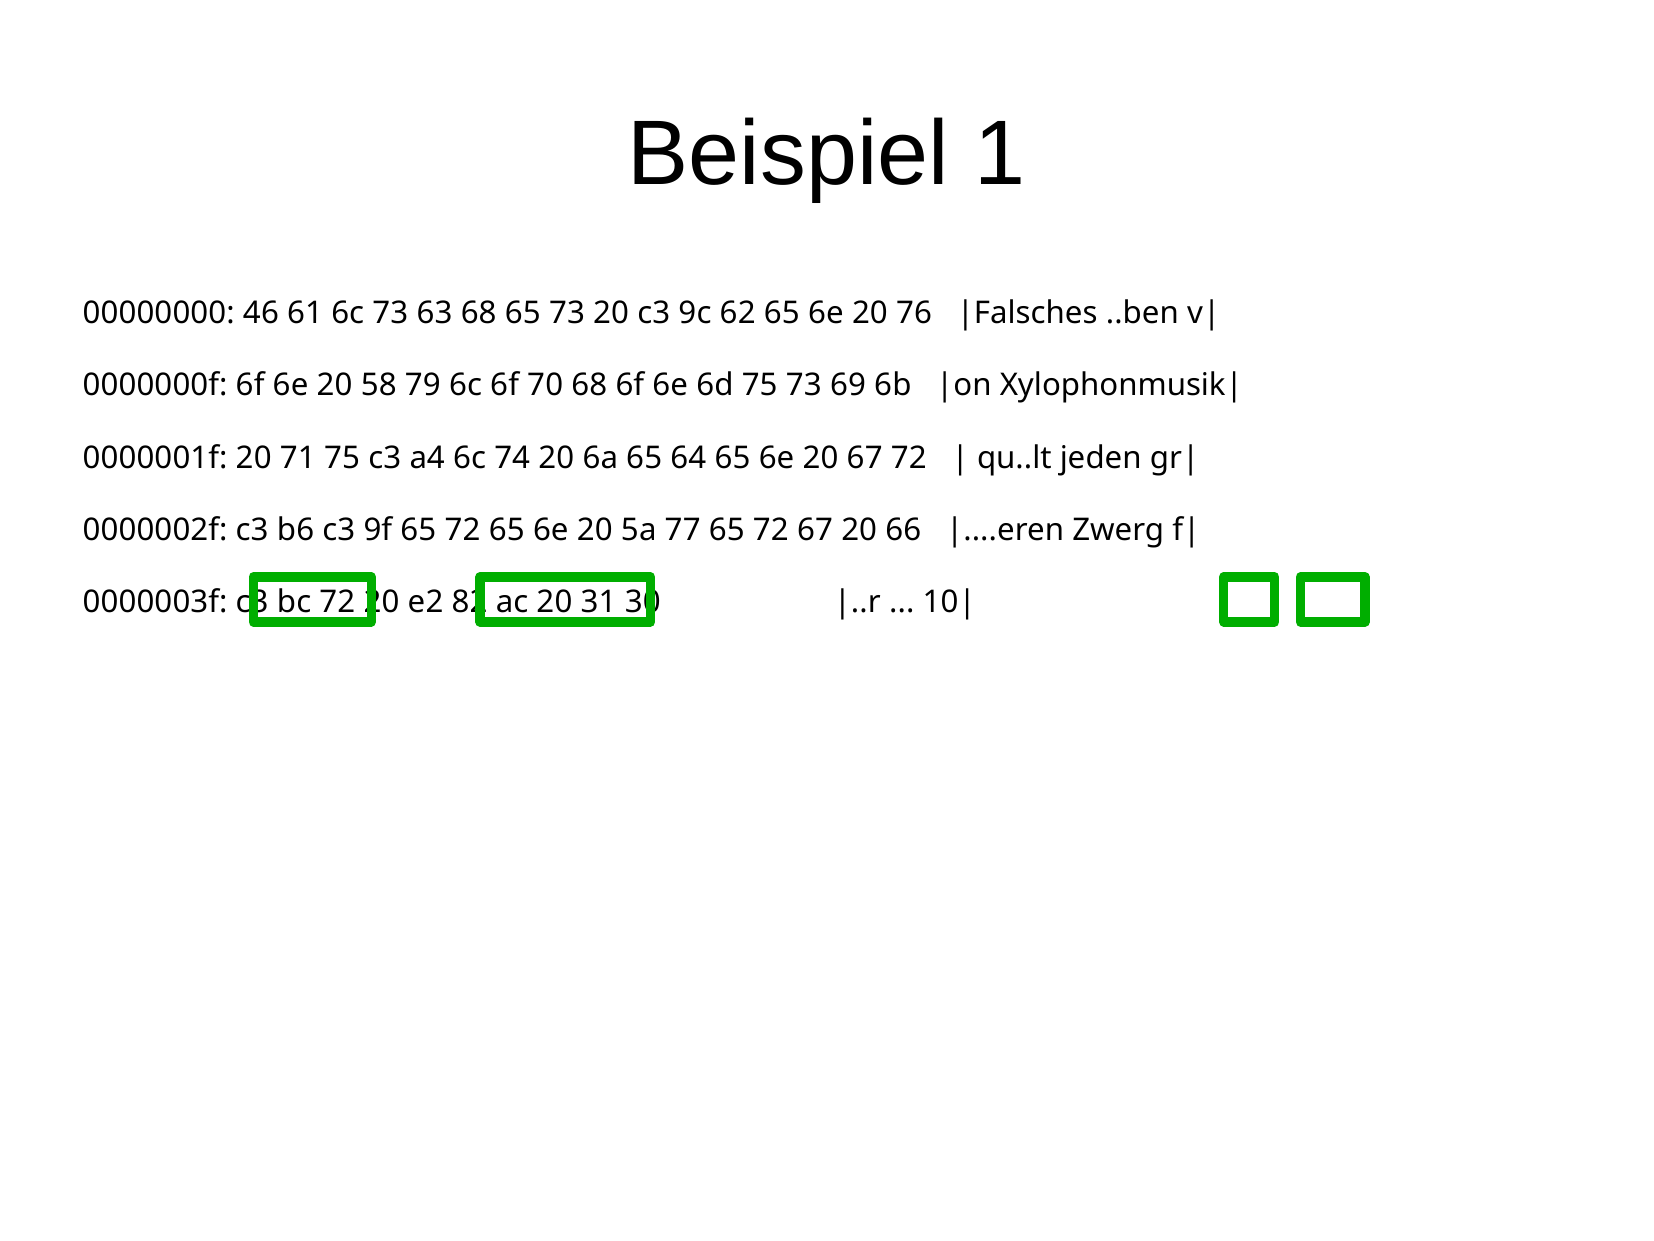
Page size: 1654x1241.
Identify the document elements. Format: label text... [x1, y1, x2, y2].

title Beispiel 1 [82, 49, 1571, 257]
list 00000000: 46 61 6c 73 63 68 65 73 20 c3 9c 62 65 6e 20 76 |Falsches ..ben v| 0000000f: 6f 6e 20 58 79 6c 6f 70 68 6f 6e 6d 75 73 69 6b |on Xylophonmusik| 0000001f: 20 71 75 c3 a4 6c 74 20 6a 65 64 65 6e 20 67 72 | qu..lt jeden gr| 0000002f: c3 b6 c3 9f 65 72 65 6e 20 5a 77 65 72 67 20 66 |....eren Zwerg f| 0000003f: c3 bc 72 20 e2 82 ac 20 31 30 |..r ... 10| [82, 290, 1571, 1010]
